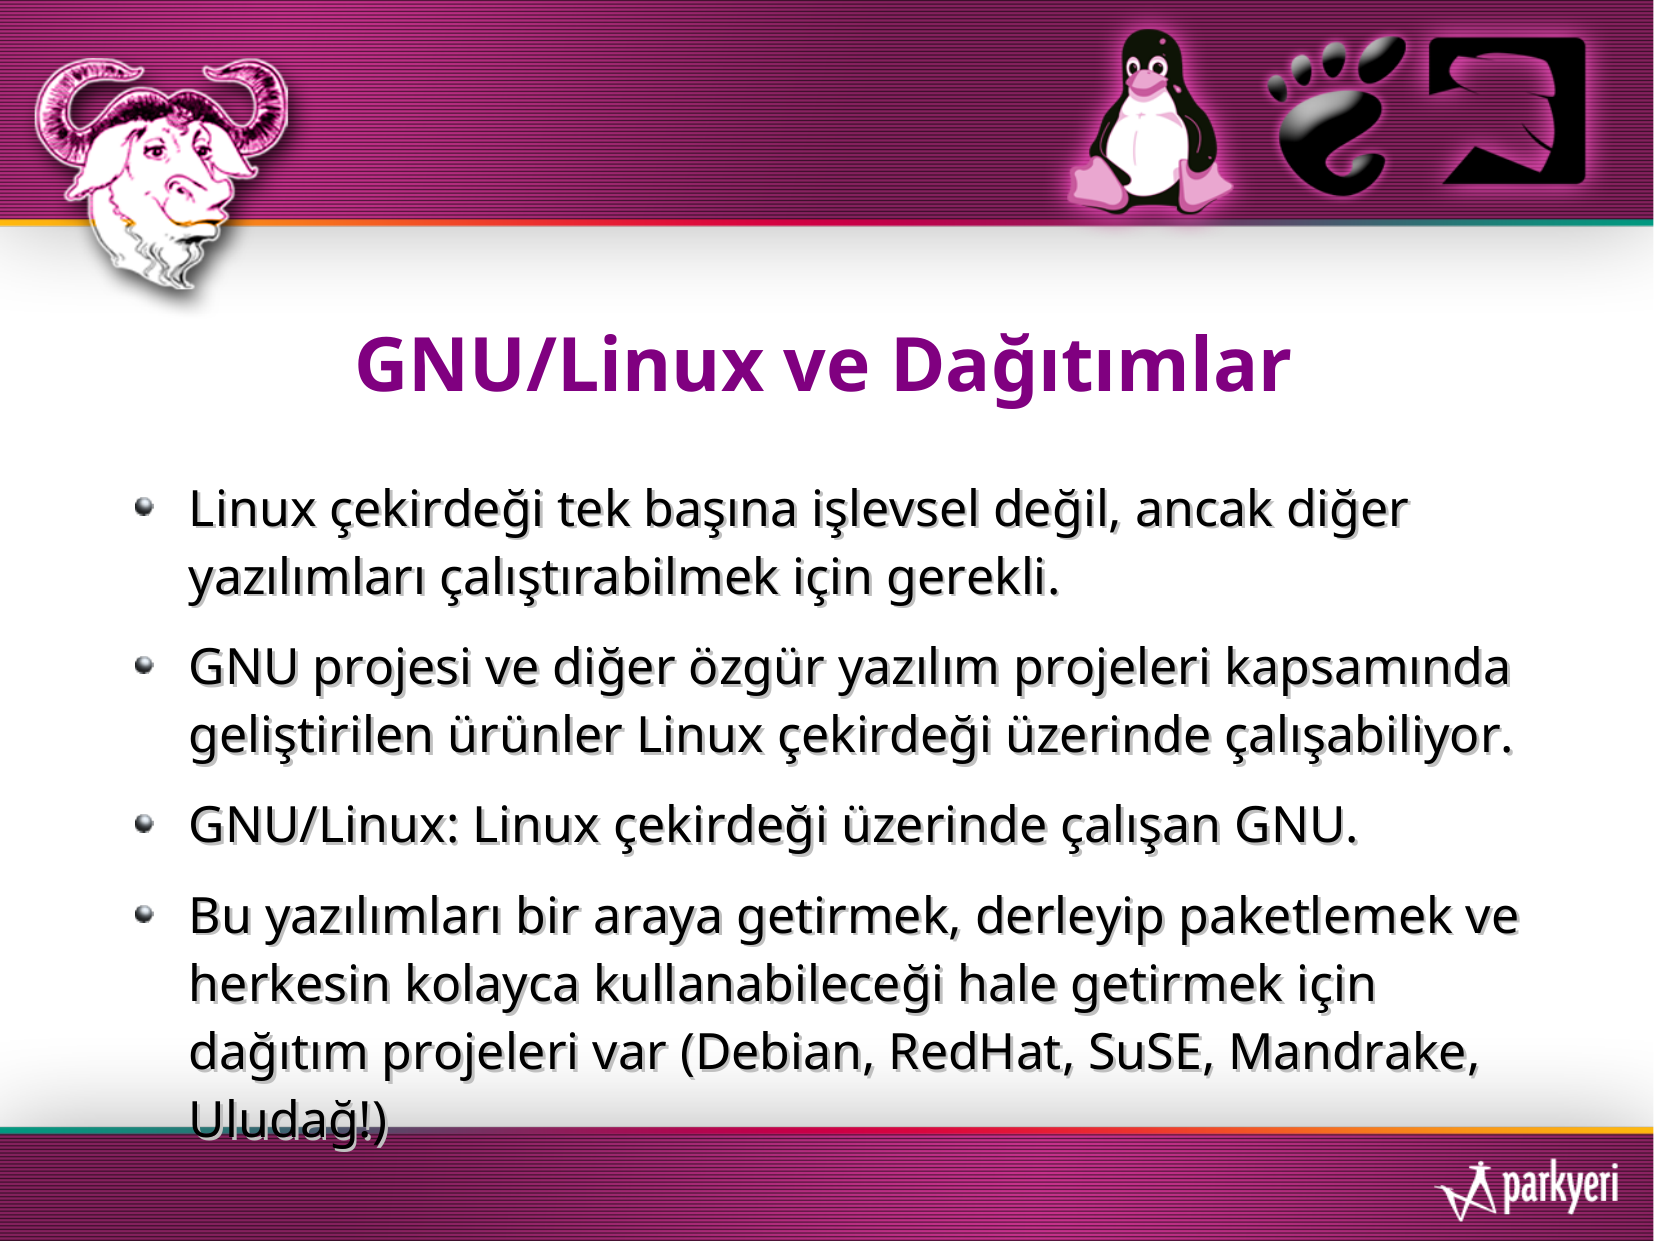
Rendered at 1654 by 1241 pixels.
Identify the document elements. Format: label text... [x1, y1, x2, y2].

list Linux çekirdeği tek başına işlevsel değil, ancak diğer yazılımları çalıştırabilmek için gerekli. GNU projesi ve diğer özgür yazılım projeleri kapsamında geliştirilen ürünler Linux çekirdeği üzerinde çalışabiliyor. GNU/Linux: Linux çekirdeği üzerinde çalışan GNU. Bu yazılımları bir araya getirmek, derleyip paketlemek ve herkesin kolayca kullanabileceği hale getirmek için dağıtım projeleri var (Debian, RedHat, SuSE, Mandrake, Uludağ!) [118, 472, 1531, 1103]
picture [0, 0, 1654, 1241]
title GNU/Linux ve Dağıtımlar [118, 295, 1531, 429]
